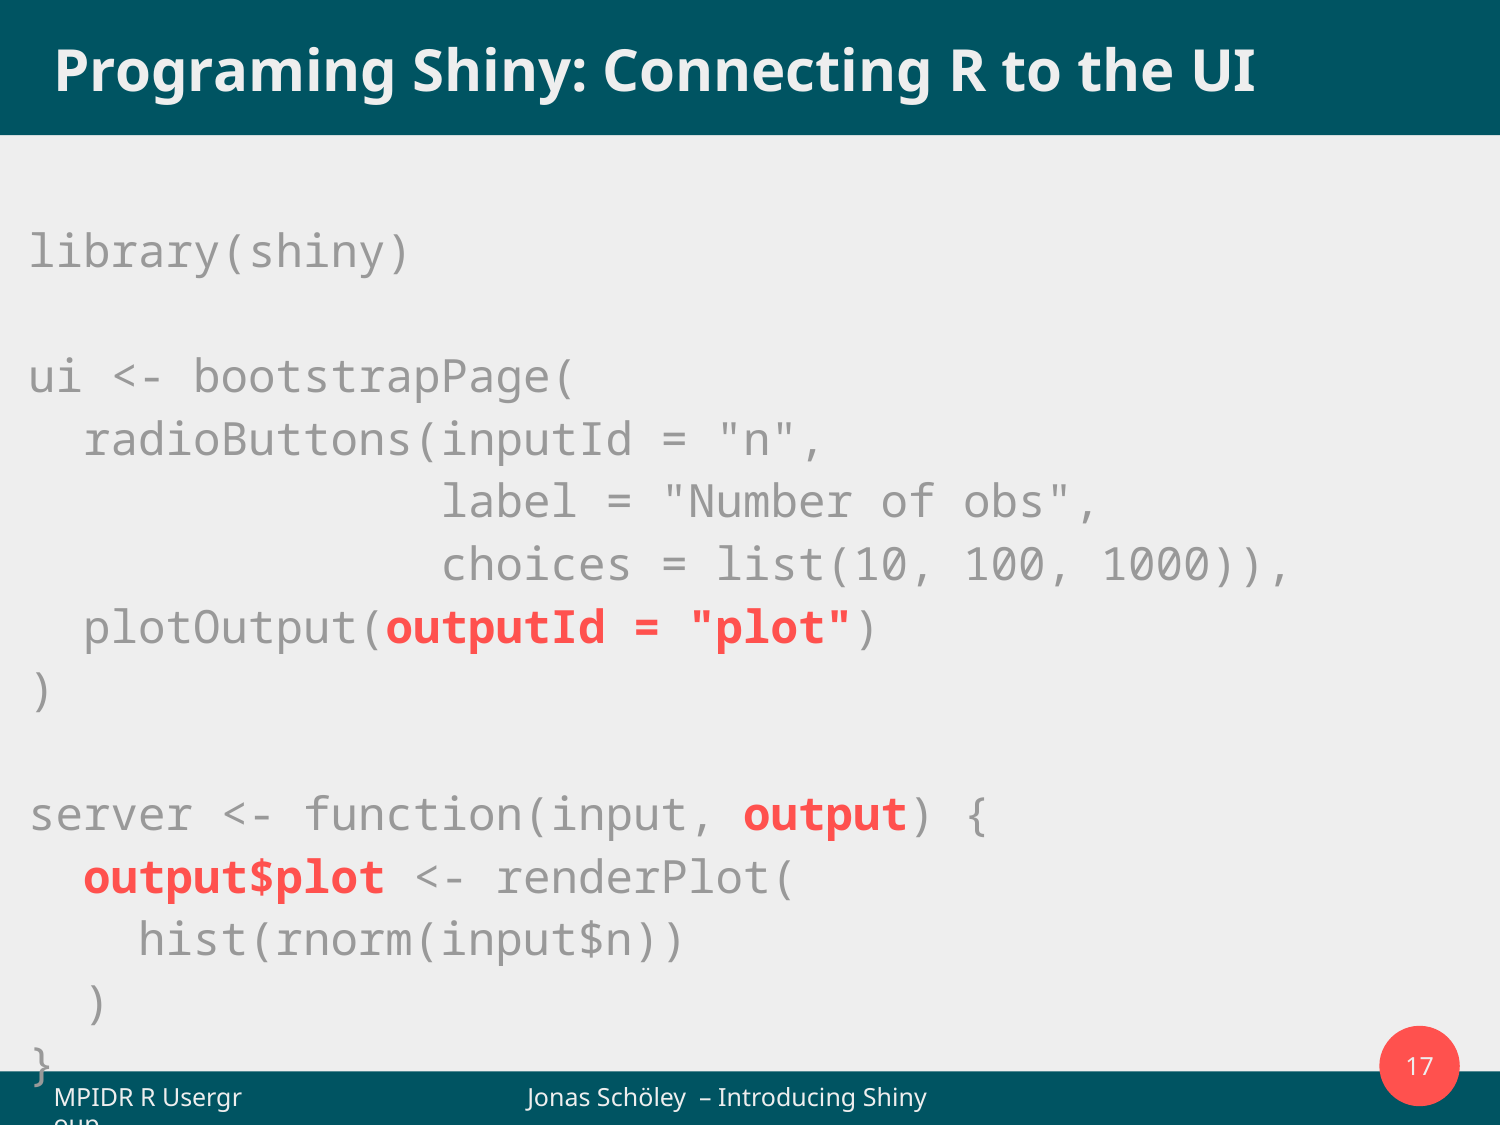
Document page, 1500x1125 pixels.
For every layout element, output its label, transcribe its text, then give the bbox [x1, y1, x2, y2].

text_box library(shiny) ui <- bootstrapPage( radioButtons(inputId = "n", label = "Number of obs", choices = list(10, 100, 1000)), plotOutput(outputId = "plot") ) server <- function(input, output) { output$plot <- renderPlot( hist(rnorm(input$n)) ) } shinyApp(ui = ui, server = server) [13, 211, 1484, 959]
title Programing Shiny: Connecting R to the UI [53, 0, 1447, 141]
